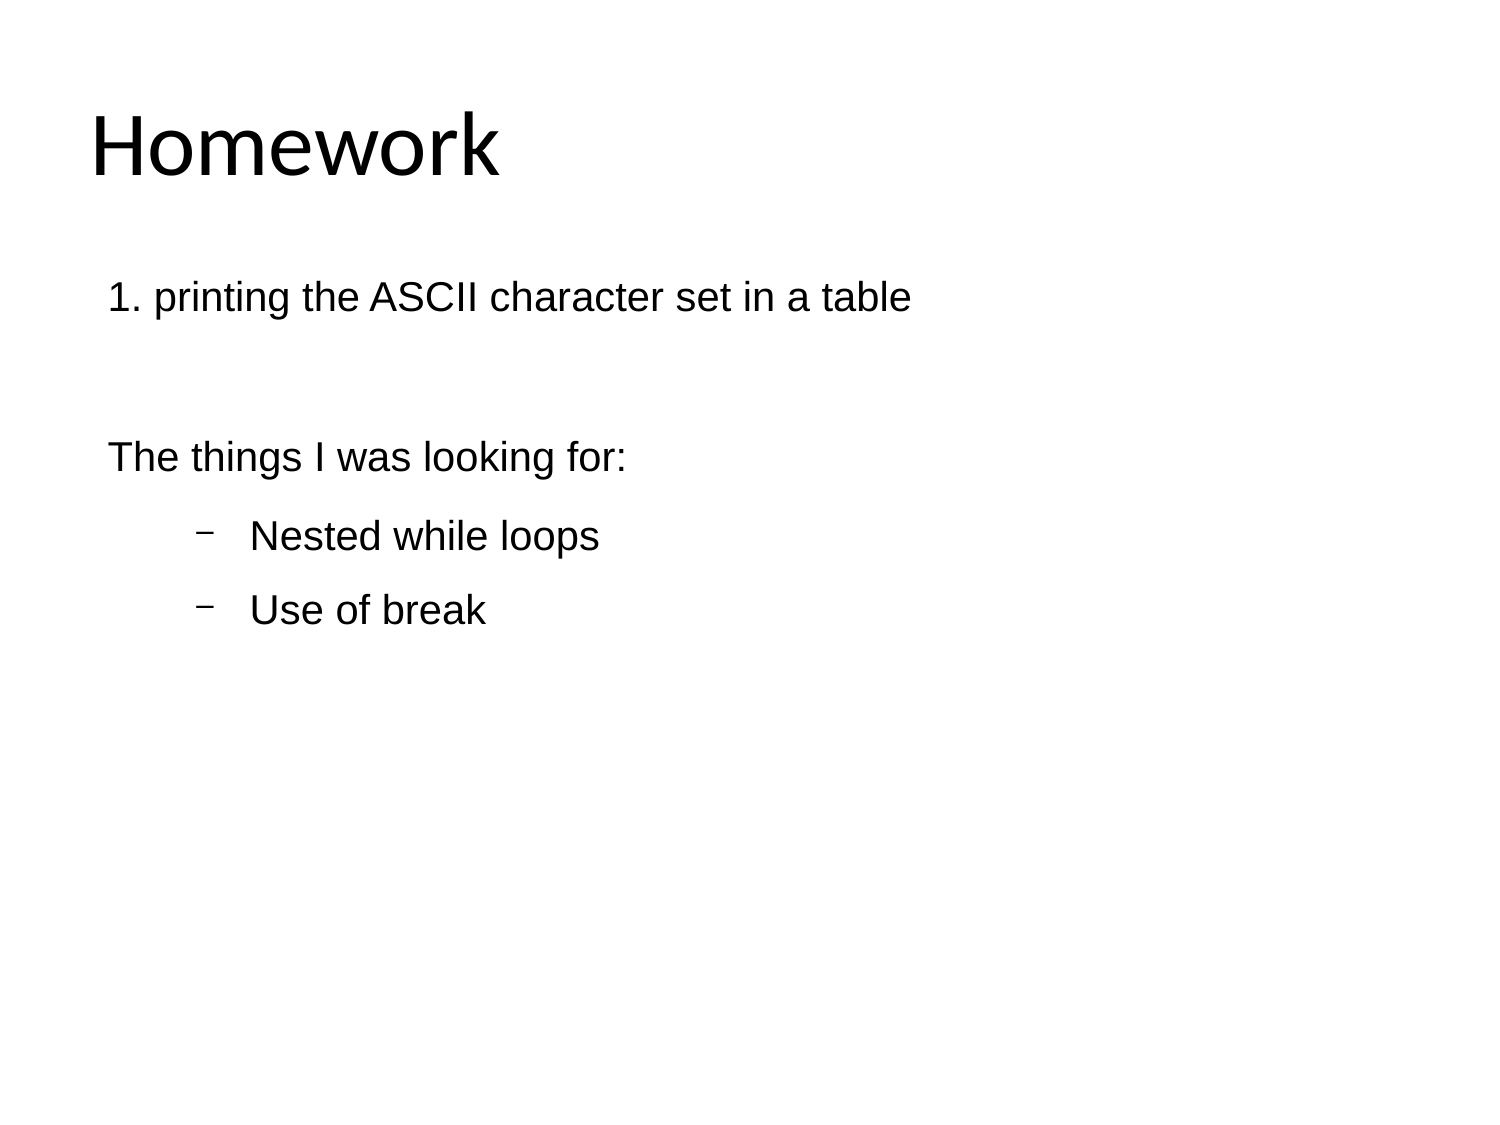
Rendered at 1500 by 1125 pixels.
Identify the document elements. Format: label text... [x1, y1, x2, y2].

title Homework [75, 45, 1425, 233]
list 1. printing the ASCII character set in a table The things I was looking for: Nested while loops Use of break [75, 262, 1425, 1005]
